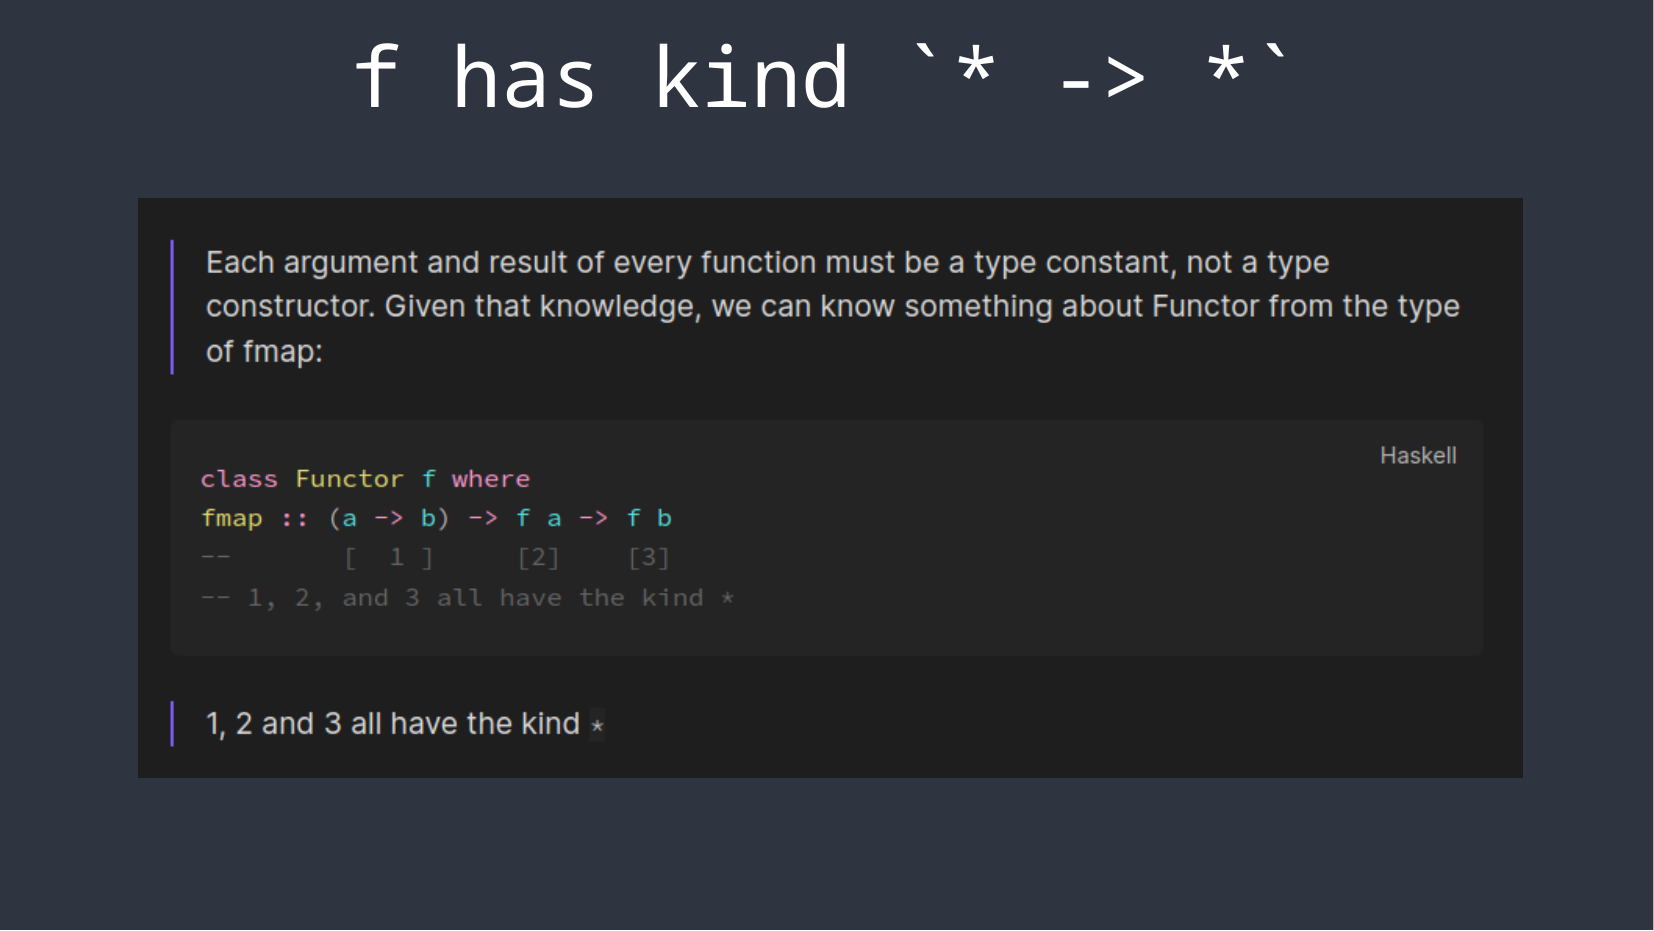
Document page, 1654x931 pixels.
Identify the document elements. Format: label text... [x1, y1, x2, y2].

picture [138, 198, 1523, 778]
title f has kind `* -> *` [82, 37, 1571, 113]
